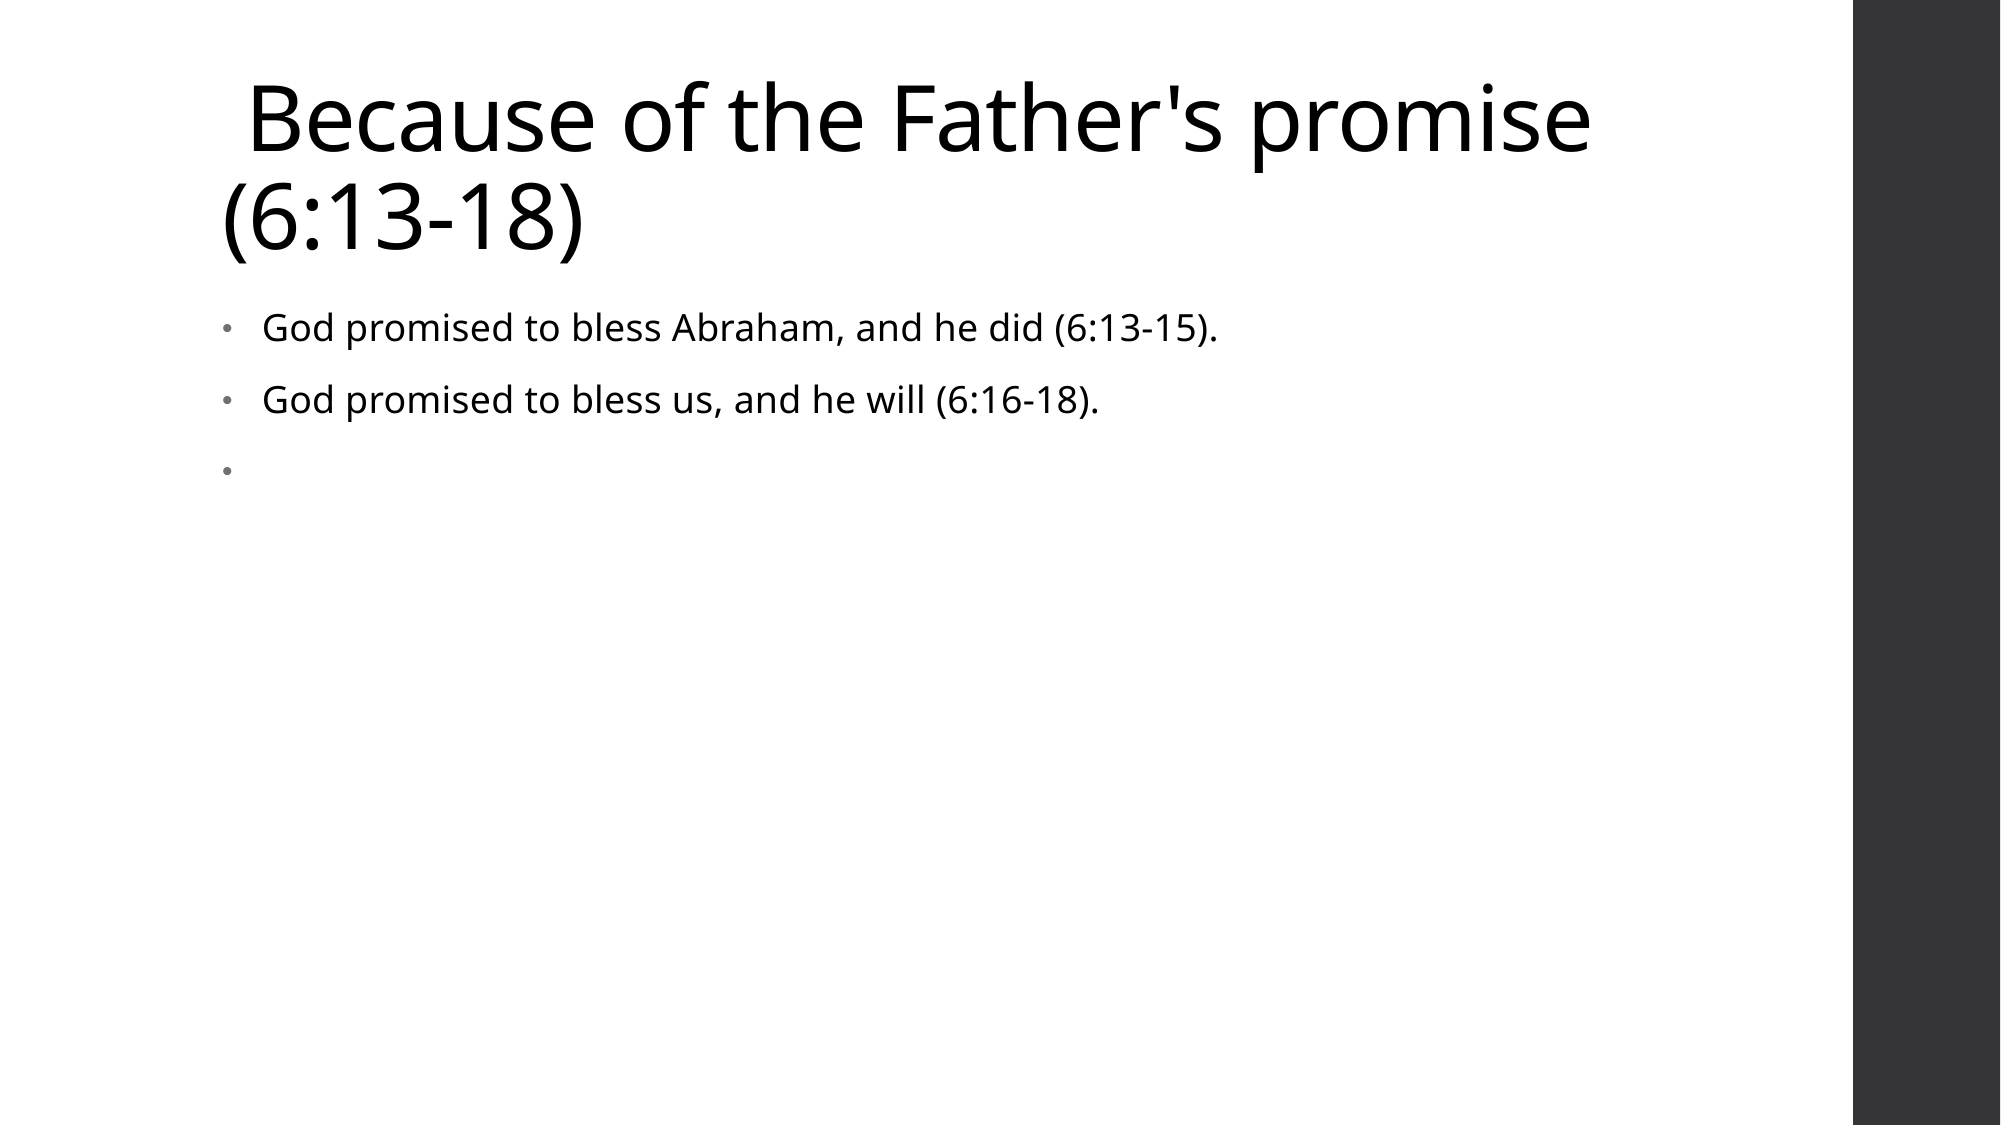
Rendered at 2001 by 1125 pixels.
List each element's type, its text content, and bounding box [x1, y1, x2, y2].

list God promised to bless Abraham, and he did (6:13-15). God promised to bless us, and he will (6:16-18). [206, 299, 1617, 1014]
title Because of the Father's promise (6:13-18) [206, 60, 1797, 278]
